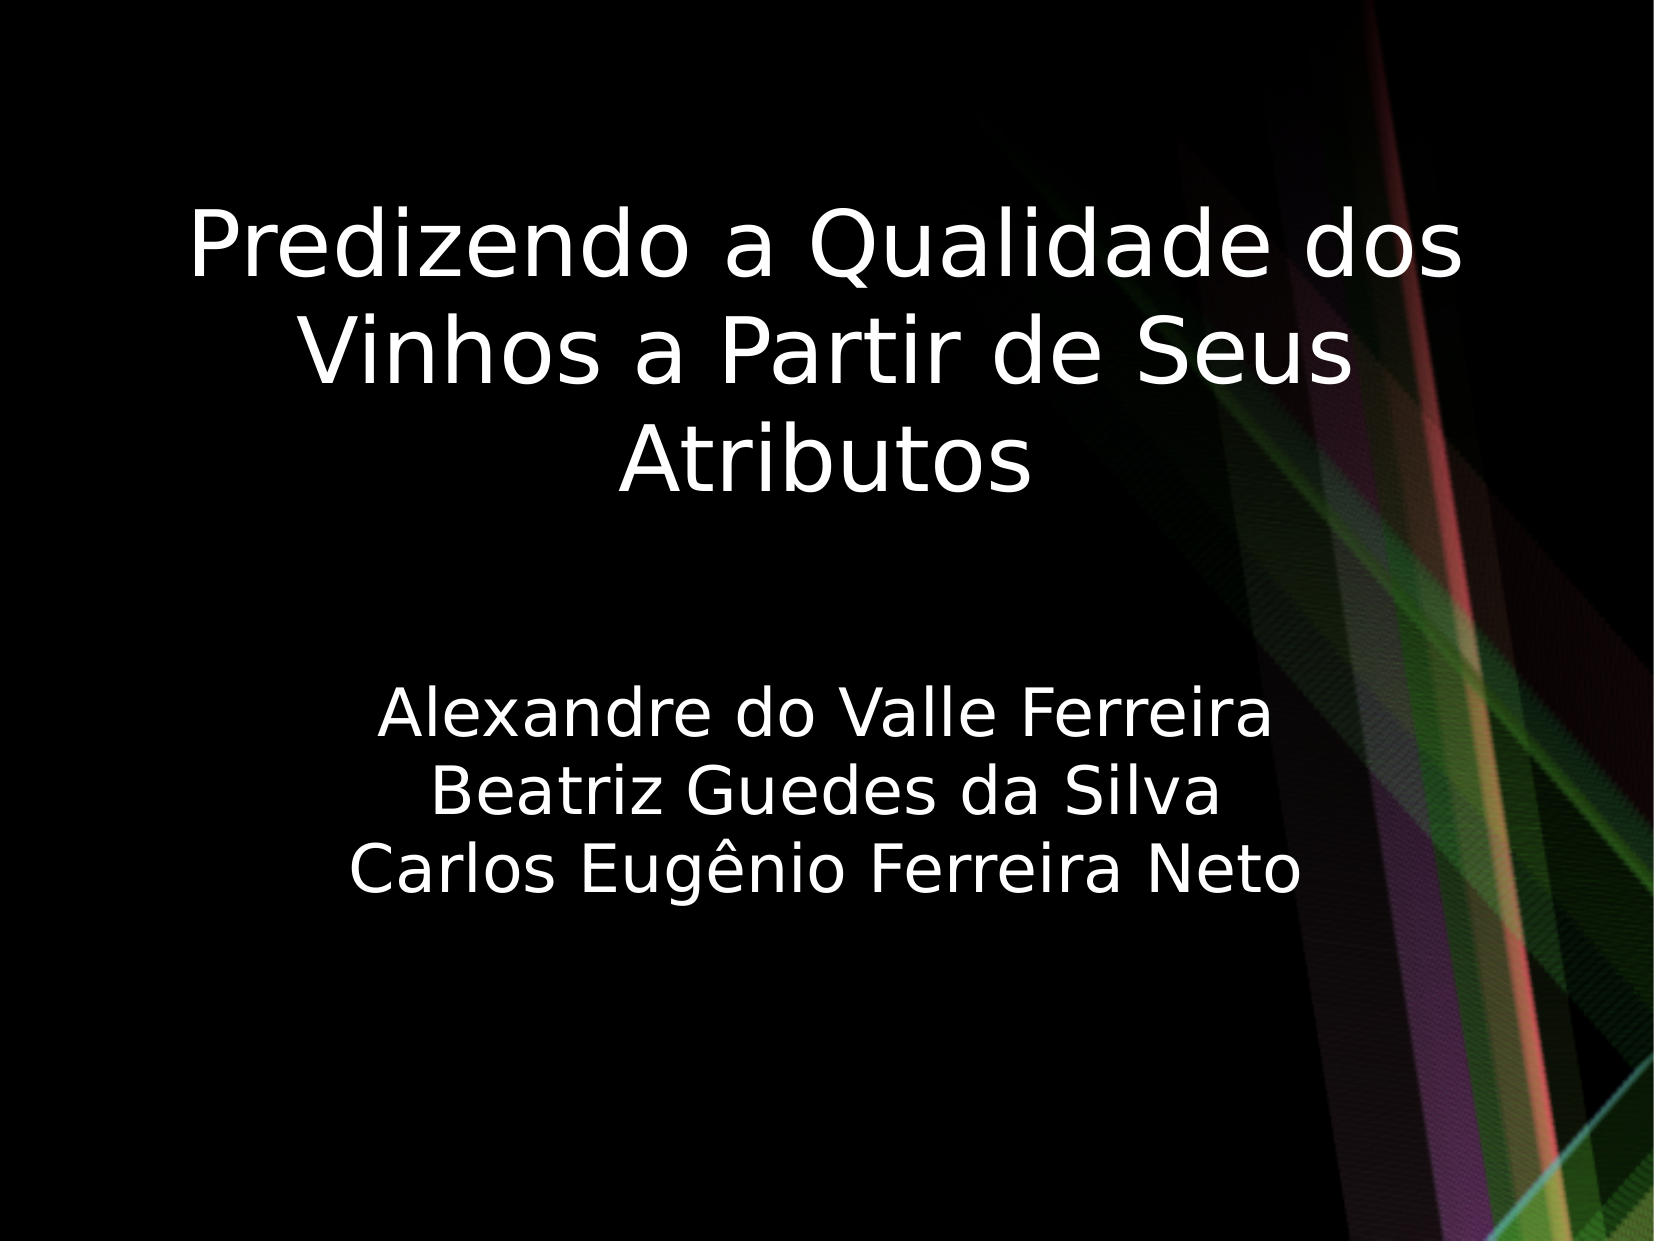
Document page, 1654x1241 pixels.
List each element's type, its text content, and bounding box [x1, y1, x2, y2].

subtitle Alexandre do Valle Ferreira Beatriz Guedes da Silva Carlos Eugênio Ferreira Neto [82, 507, 1571, 1075]
picture [0, 0, 1654, 1241]
title Predizendo a Qualidade dos Vinhos a Partir de Seus Atributos [82, 35, 1571, 507]
